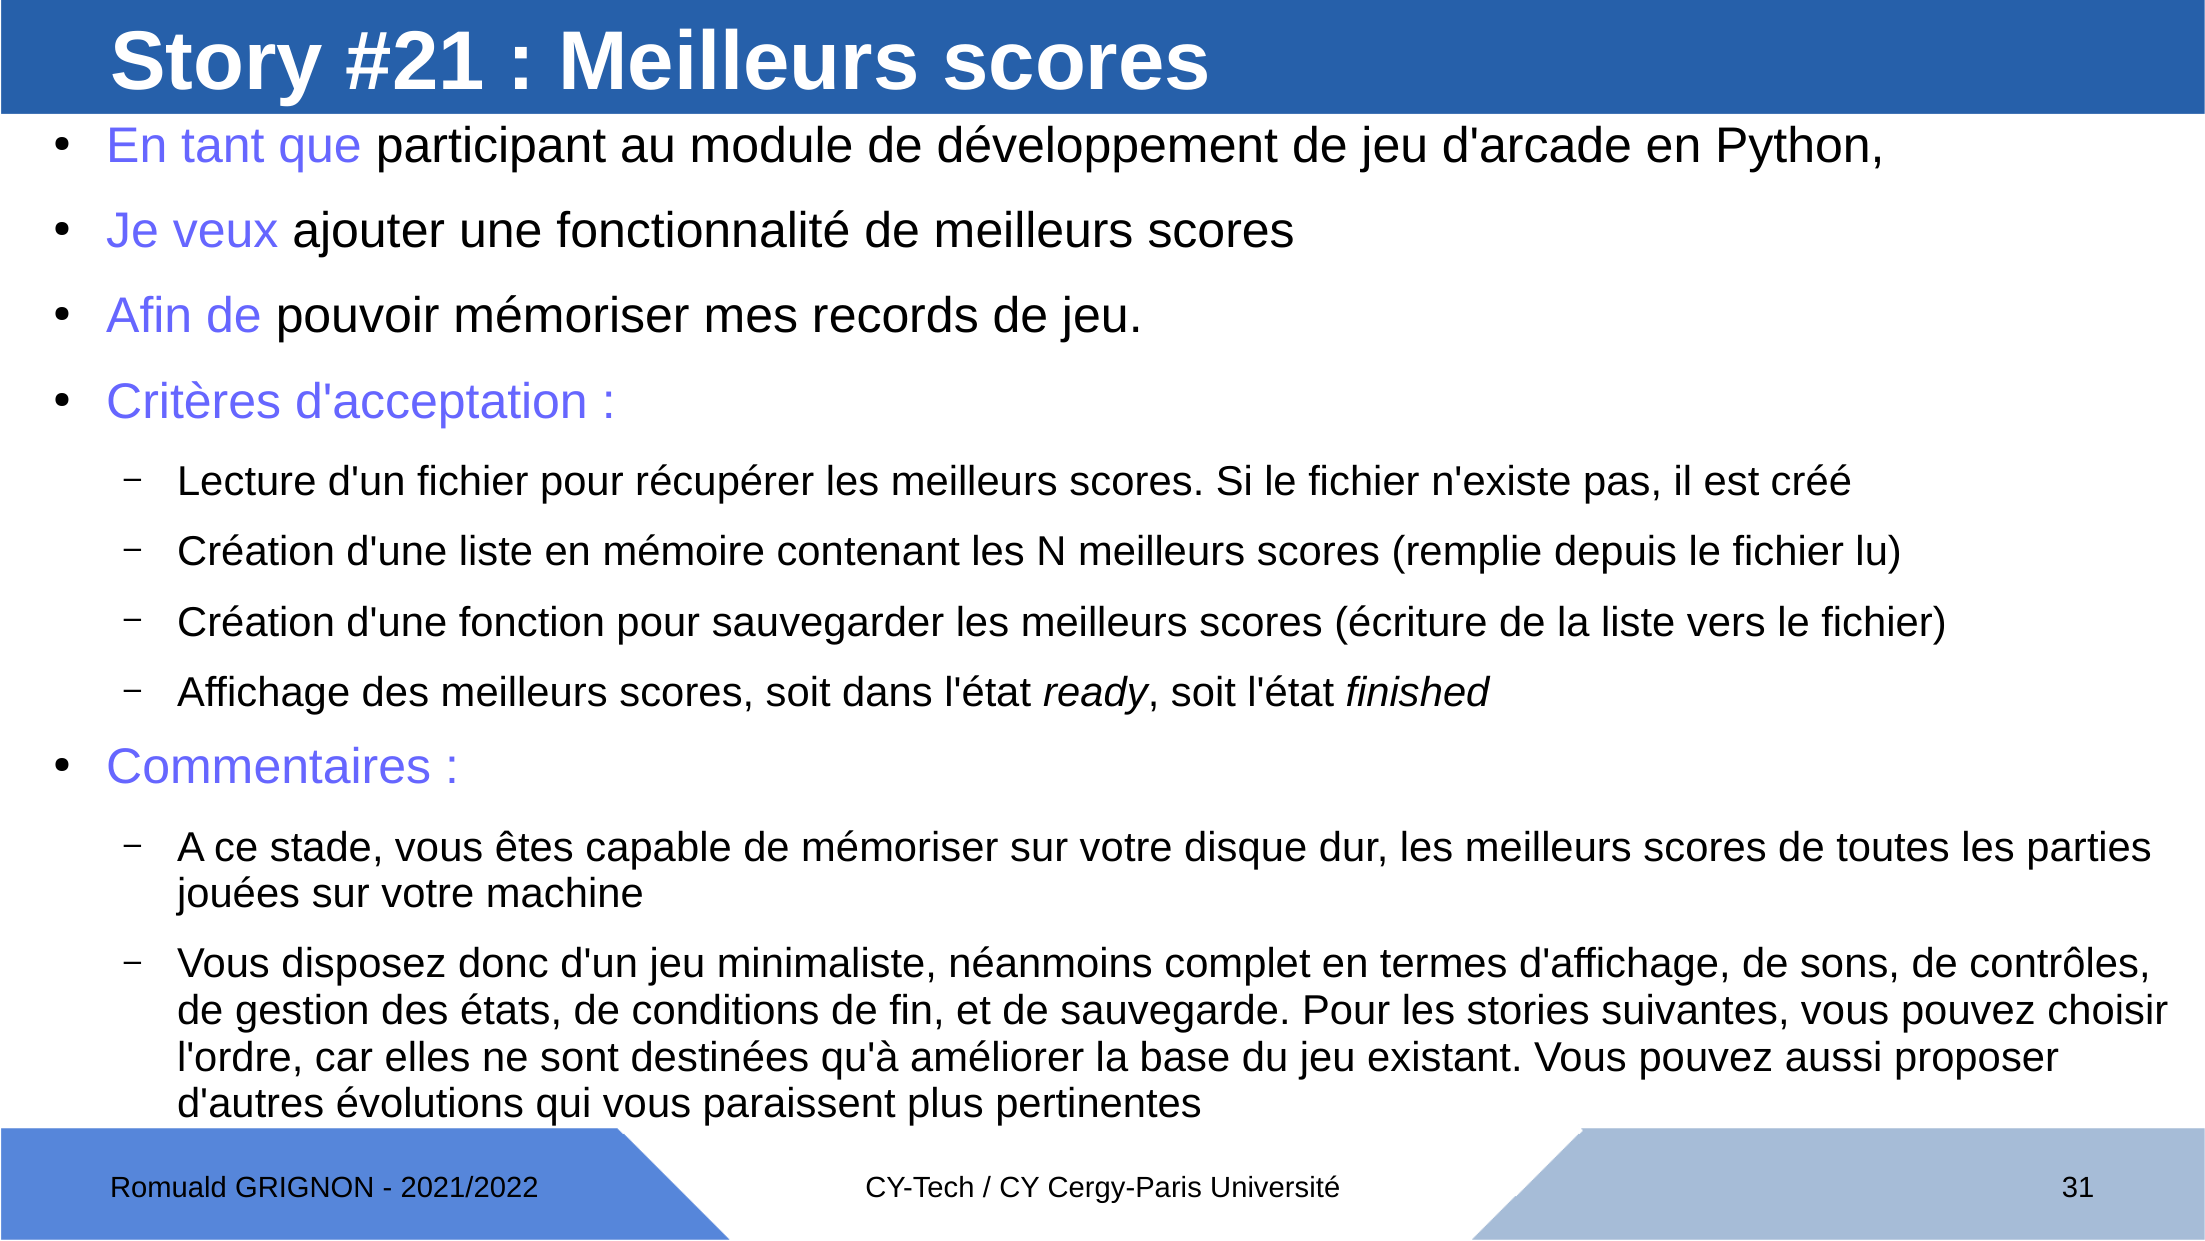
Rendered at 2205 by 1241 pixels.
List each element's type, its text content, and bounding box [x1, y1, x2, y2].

title Story #21 : Meilleurs scores [110, 49, 2095, 188]
list En tant que participant au module de développement de jeu d'arcade en Python, Je veux ajouter une fonctionnalité de meilleurs scores Afin de pouvoir mémoriser mes records de jeu. Critères d'acceptation : Lecture d'un fichier pour récupérer les meilleurs scores. Si le fichier n'existe pas, il est créé Création d'une liste en mémoire contenant les N meilleurs scores (remplie depuis le fichier lu) Création d'une fonction pour sauvegarder les meilleurs scores (écriture de la liste vers le fichier) Affichage des meilleurs scores, soit dans l'état ready, soit l'état finished Commentaires : A ce stade, vous êtes capable de mémoriser sur votre disque dur, les meilleurs scores de toutes les parties jouées sur votre machine Vous disposez donc d'un jeu minimaliste, néanmoins complet en termes d'affichage, de sons, de contrôles, de gestion des états, de conditions de fin, et de sauvegarde. Pour les stories suivantes, vous pouvez choisir l'ordre, car elles ne sont destinées qu'à améliorer la base du jeu existant. Vous pouvez aussi proposer d'autres évolutions qui vous paraissent plus pertinentes [35, 188, 2186, 1130]
picture [0, 0, 2205, 1241]
